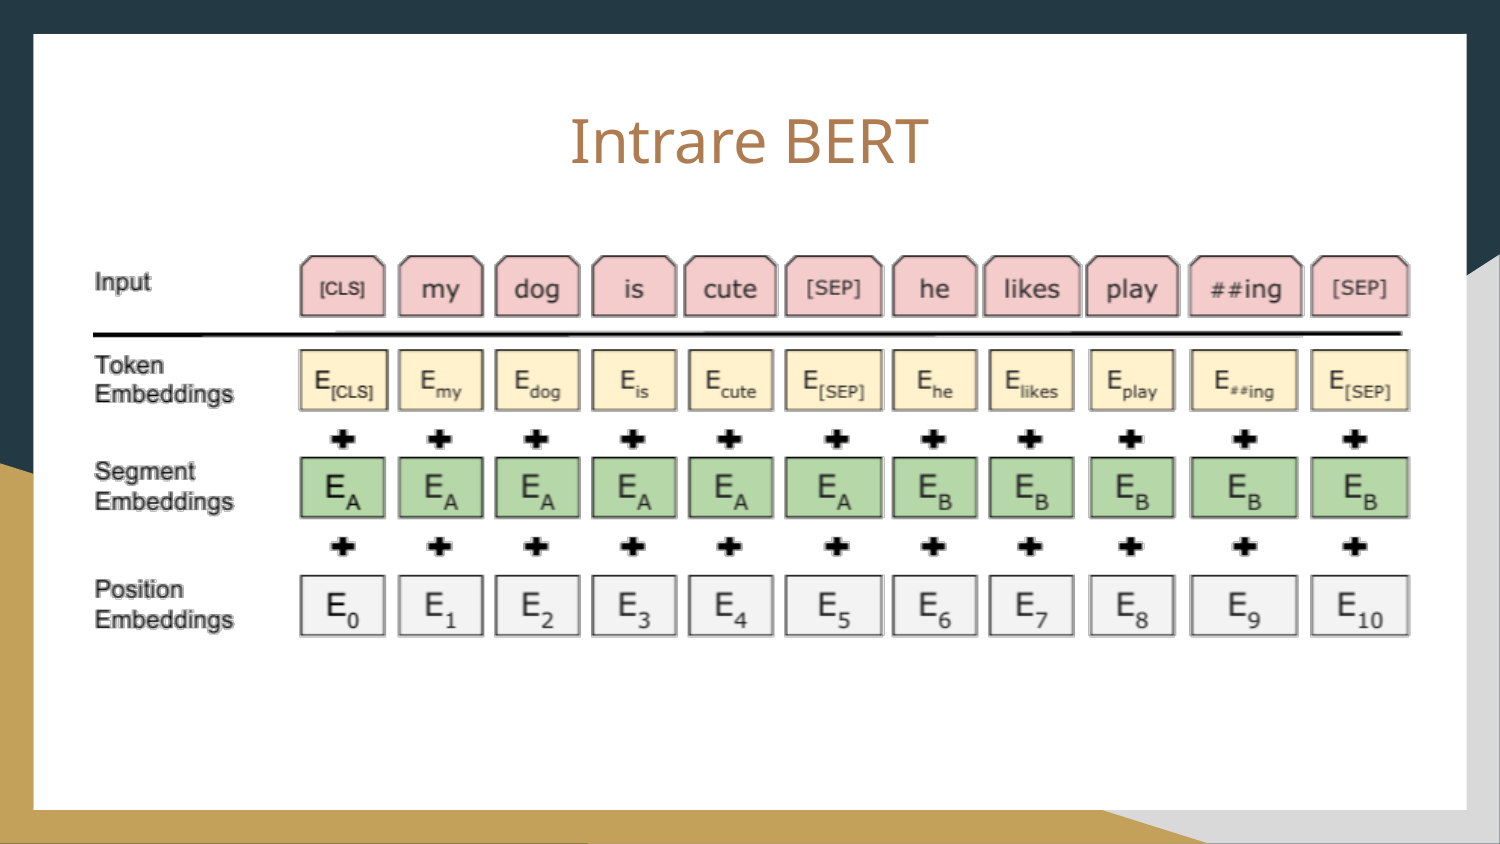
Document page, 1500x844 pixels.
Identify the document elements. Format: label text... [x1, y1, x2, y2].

title Intrare BERT [134, 83, 1366, 197]
picture [93, 248, 1433, 651]
